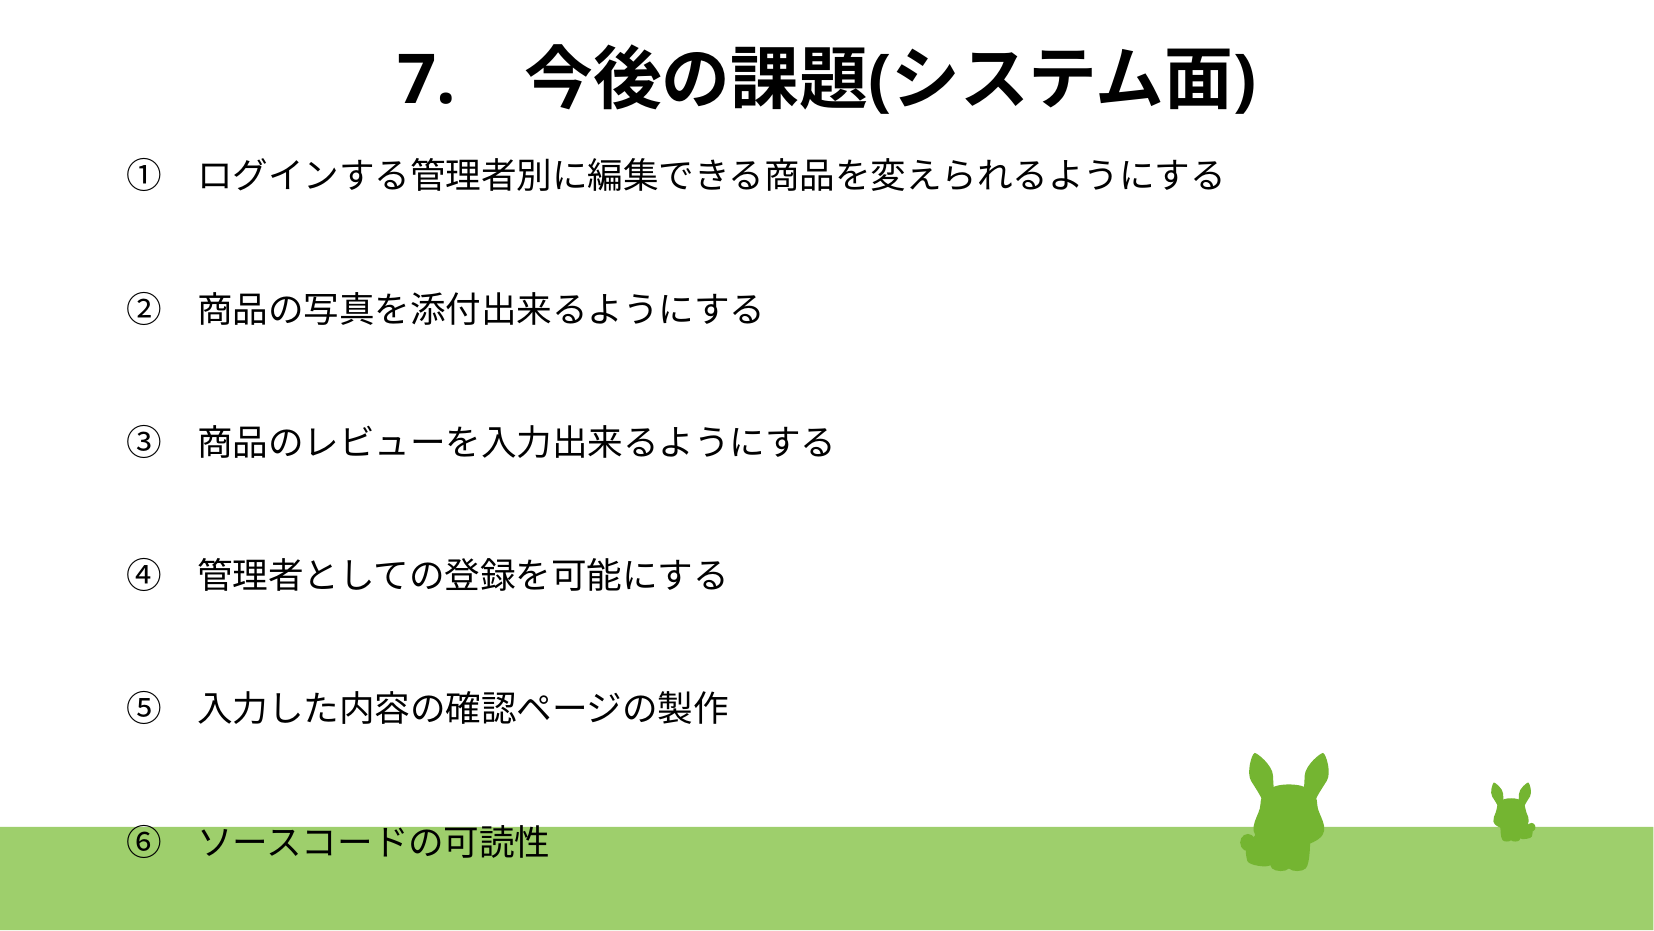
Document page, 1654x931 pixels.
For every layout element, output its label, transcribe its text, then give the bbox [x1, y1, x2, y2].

list ① ログインする管理者別に編集できる商品を変えられるようにする ② 商品の写真を添付出来るようにする ③ 商品のレビューを入力出来るようにする ④ 管理者としての登録を可能にする ⑤ 入力した内容の確認ページの製作 ⑥ ソースコードの可読性 [59, 147, 1565, 872]
title 7. 今後の課題(システム面) [88, 0, 1565, 147]
